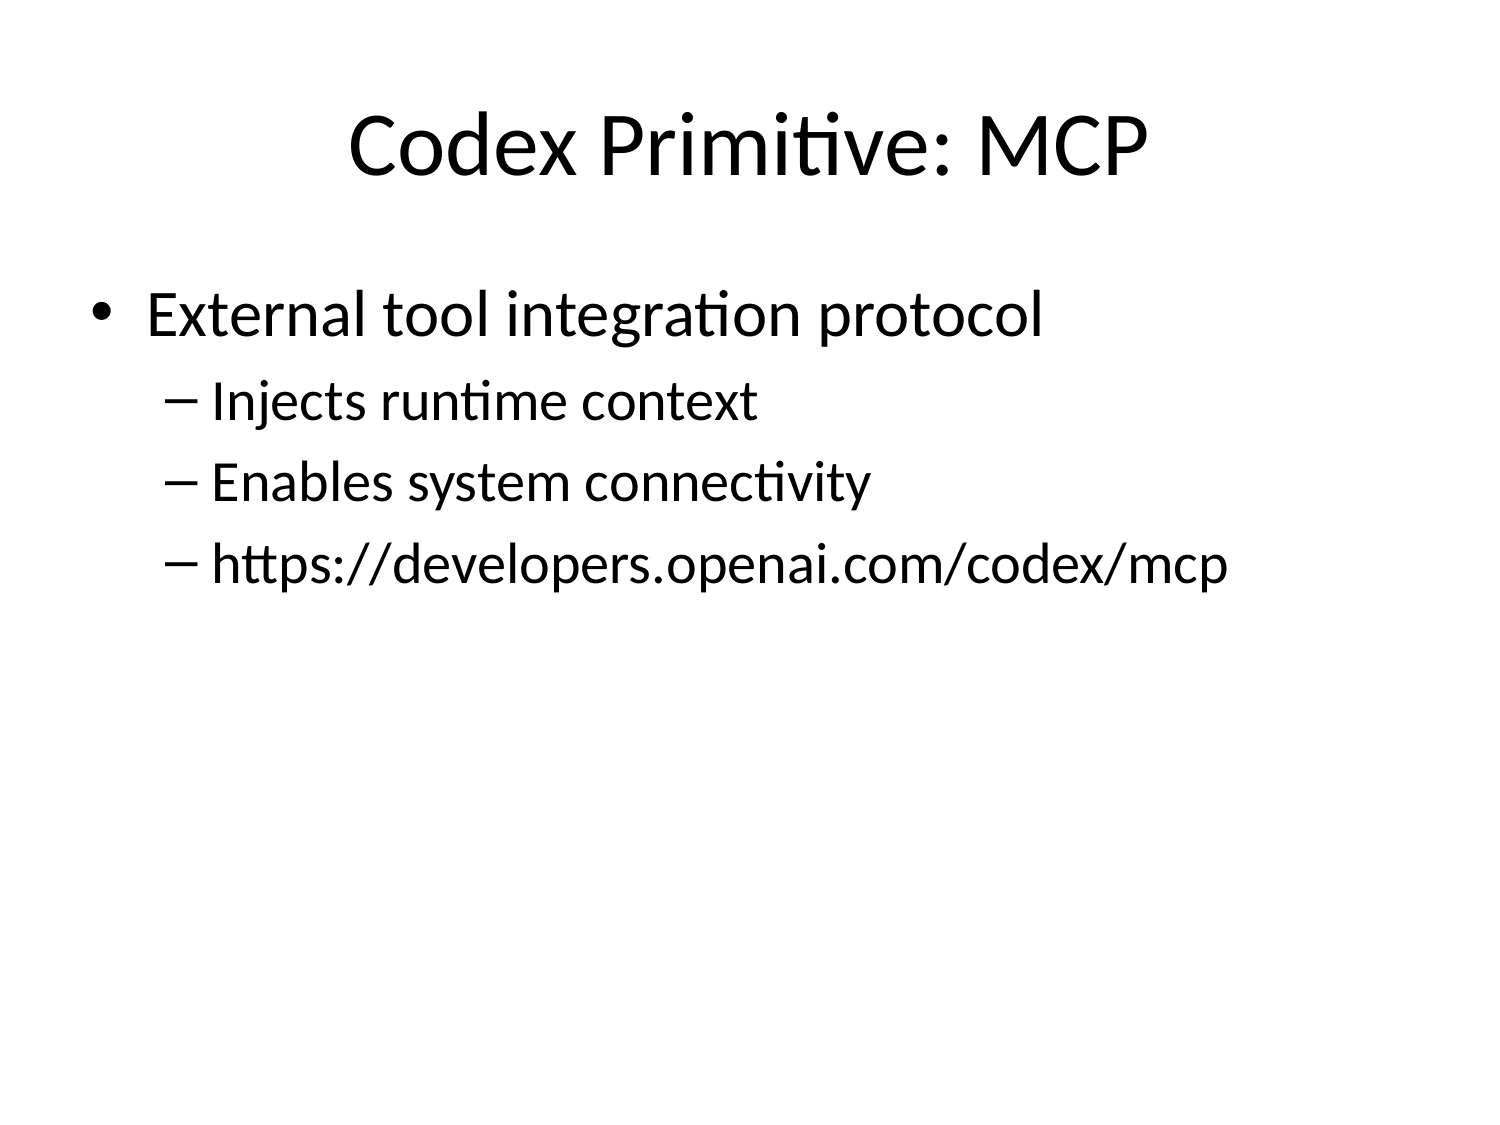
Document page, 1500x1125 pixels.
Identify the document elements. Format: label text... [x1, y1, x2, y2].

list External tool integration protocol Injects runtime context Enables system connectivity https://developers.openai.com/codex/mcp [75, 262, 1425, 1005]
title Codex Primitive: MCP [75, 45, 1425, 233]
